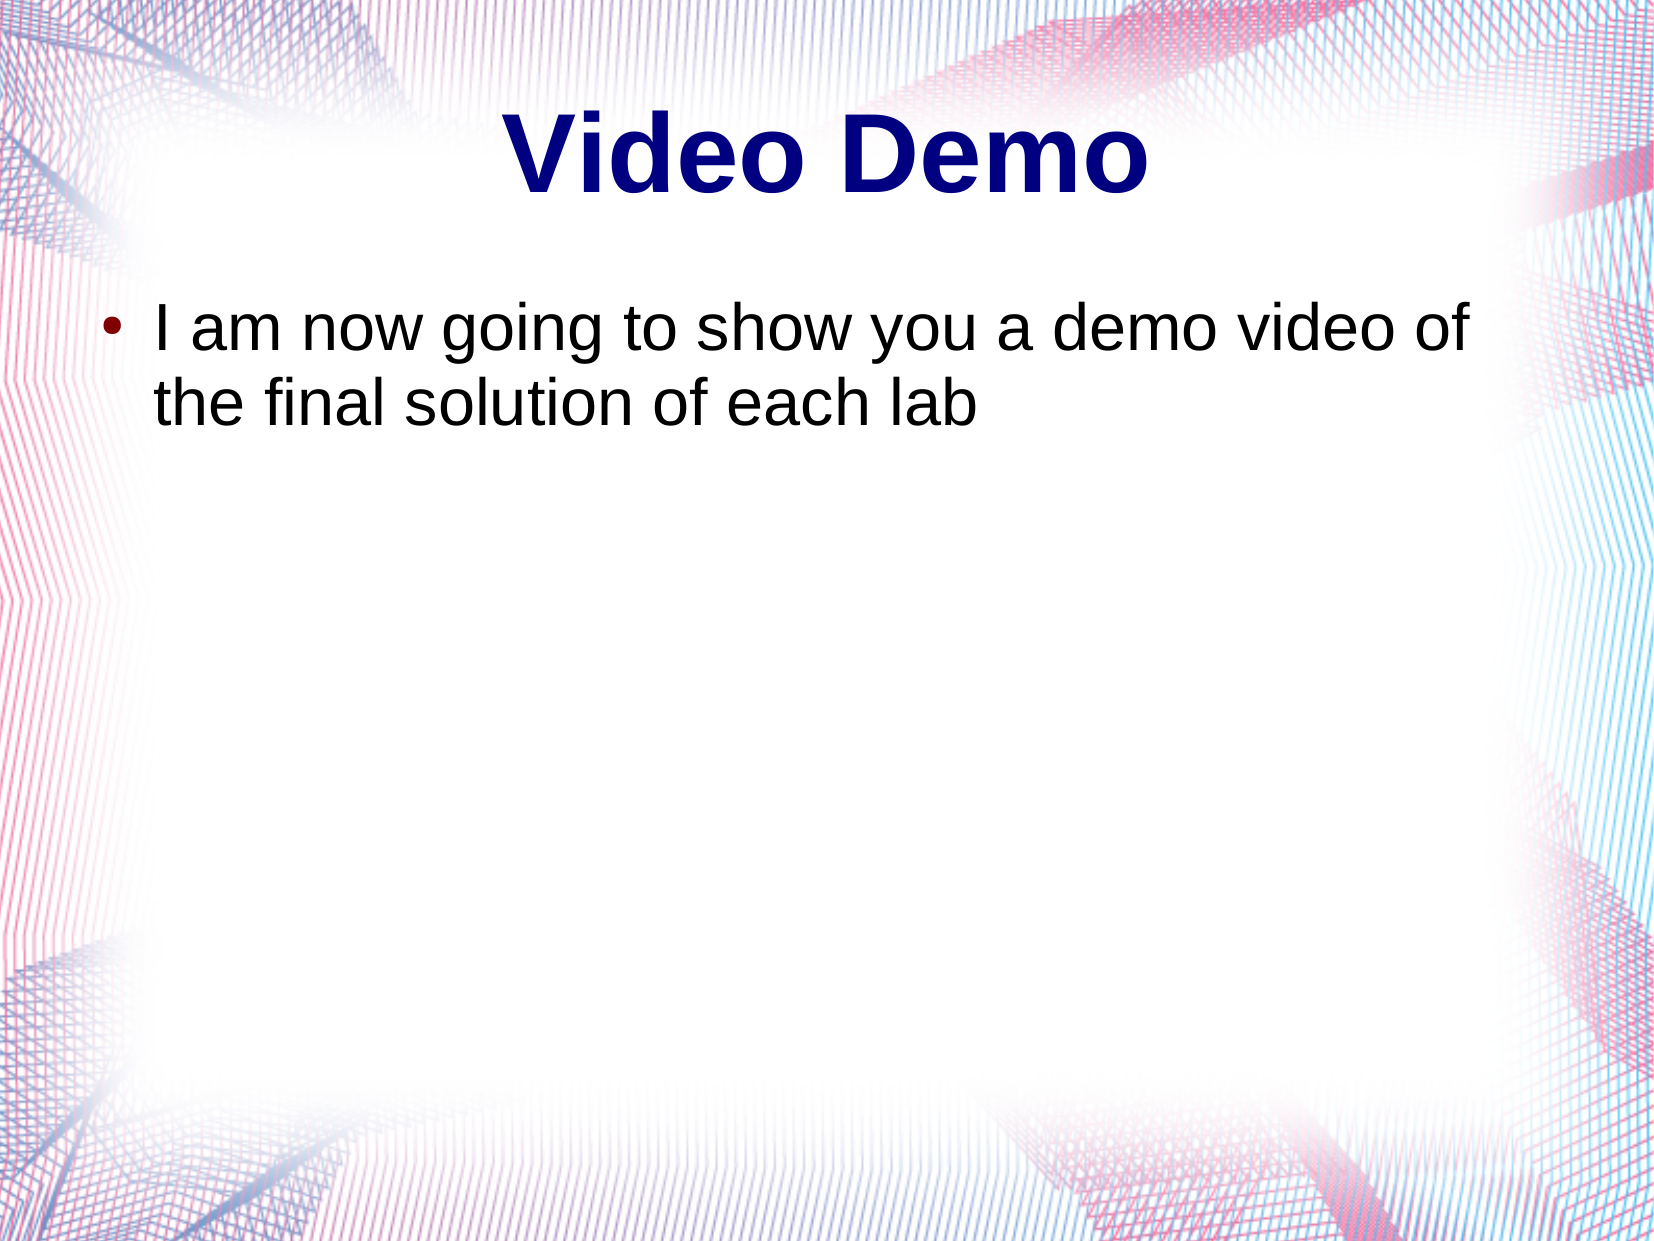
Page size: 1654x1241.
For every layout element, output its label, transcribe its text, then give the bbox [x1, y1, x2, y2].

list I am now going to show you a demo video of the final solution of each lab [82, 290, 1571, 1109]
picture [0, 0, 1654, 1241]
title Video Demo [82, 49, 1571, 257]
